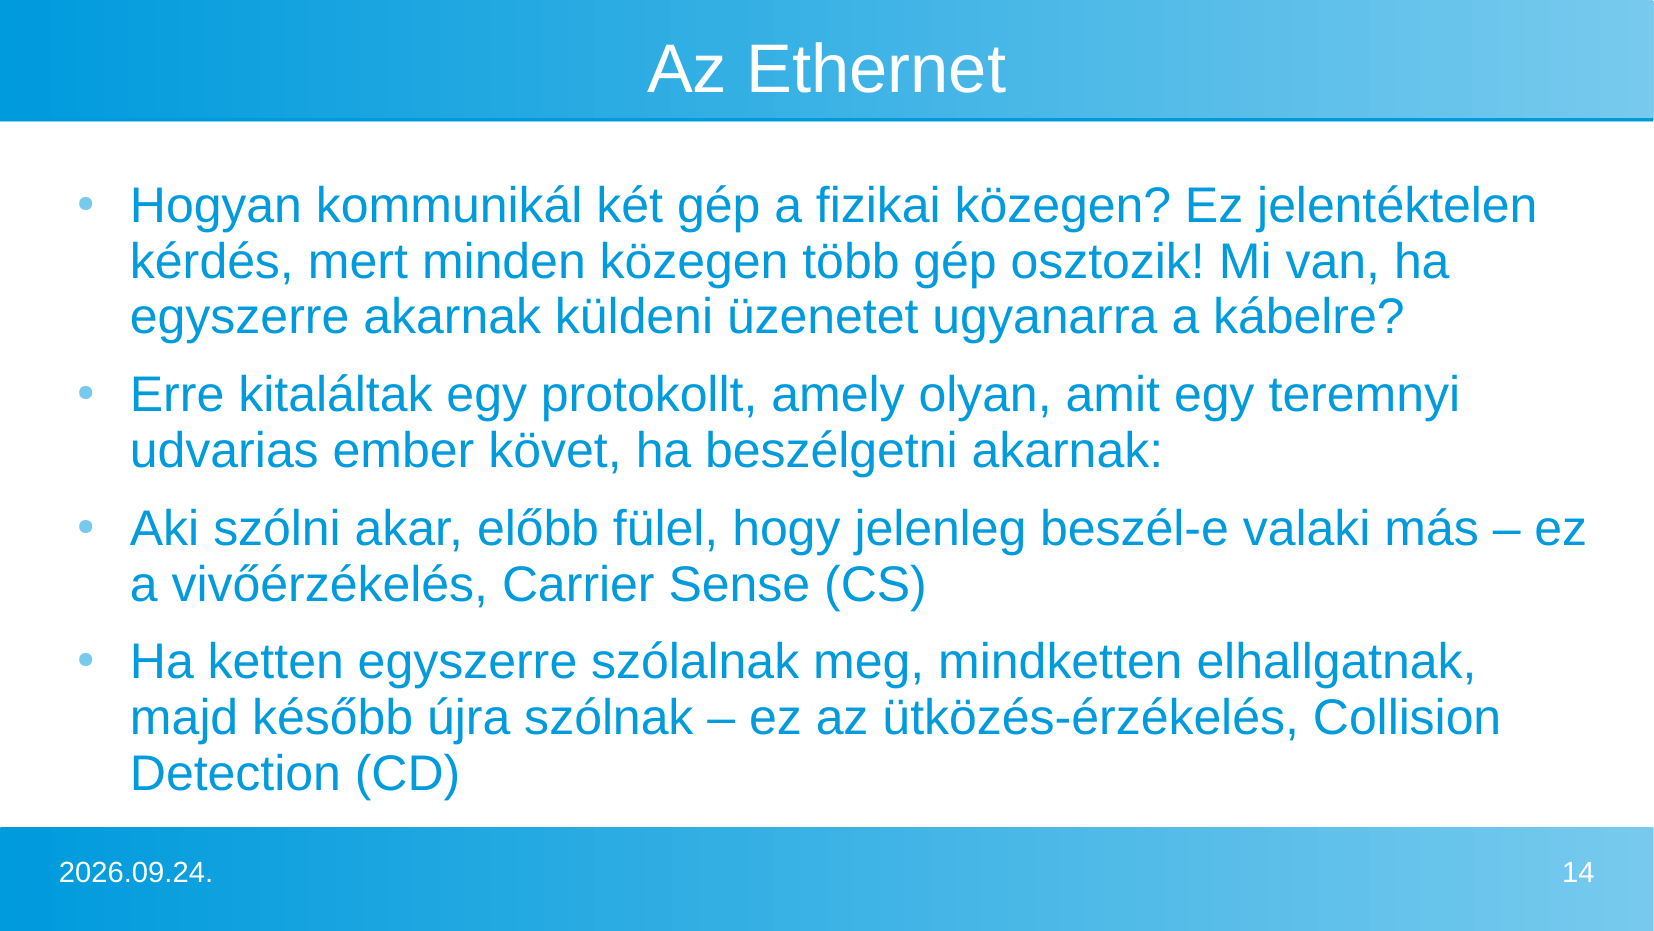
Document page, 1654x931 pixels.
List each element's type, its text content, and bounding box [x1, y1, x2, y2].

list Hogyan kommunikál két gép a fizikai közegen? Ez jelentéktelen kérdés, mert minden közegen több gép osztozik! Mi van, ha egyszerre akarnak küldeni üzenetet ugyanarra a kábelre? Erre kitaláltak egy protokollt, amely olyan, amit egy teremnyi udvarias ember követ, ha beszélgetni akarnak: Aki szólni akar, előbb fülel, hogy jelenleg beszél-e valaki más – ez a vivőérzékelés, Carrier Sense (CS) Ha ketten egyszerre szólalnak meg, mindketten elhallgatnak, majd később újra szólnak – ez az ütközés-érzékelés, Collision Detection (CD) [59, 177, 1595, 768]
title Az Ethernet [59, 29, 1595, 108]
